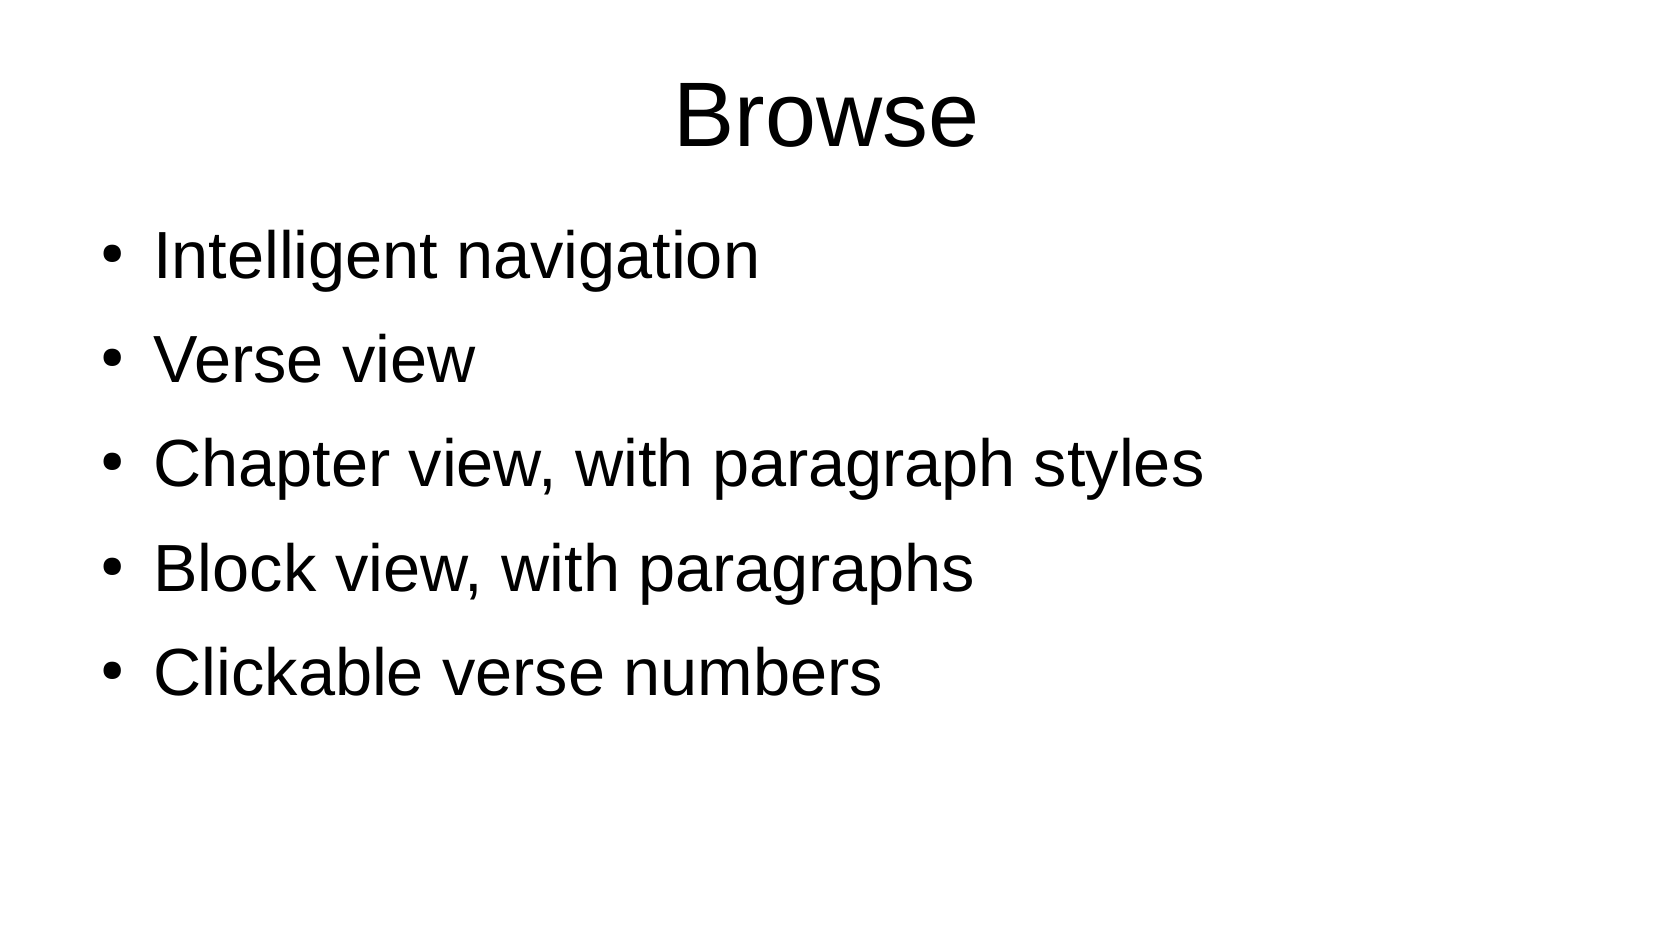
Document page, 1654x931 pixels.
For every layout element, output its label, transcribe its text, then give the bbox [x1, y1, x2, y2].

title Browse [82, 37, 1571, 193]
list Intelligent navigation Verse view Chapter view, with paragraph styles Block view, with paragraphs Clickable verse numbers [82, 217, 1571, 758]
